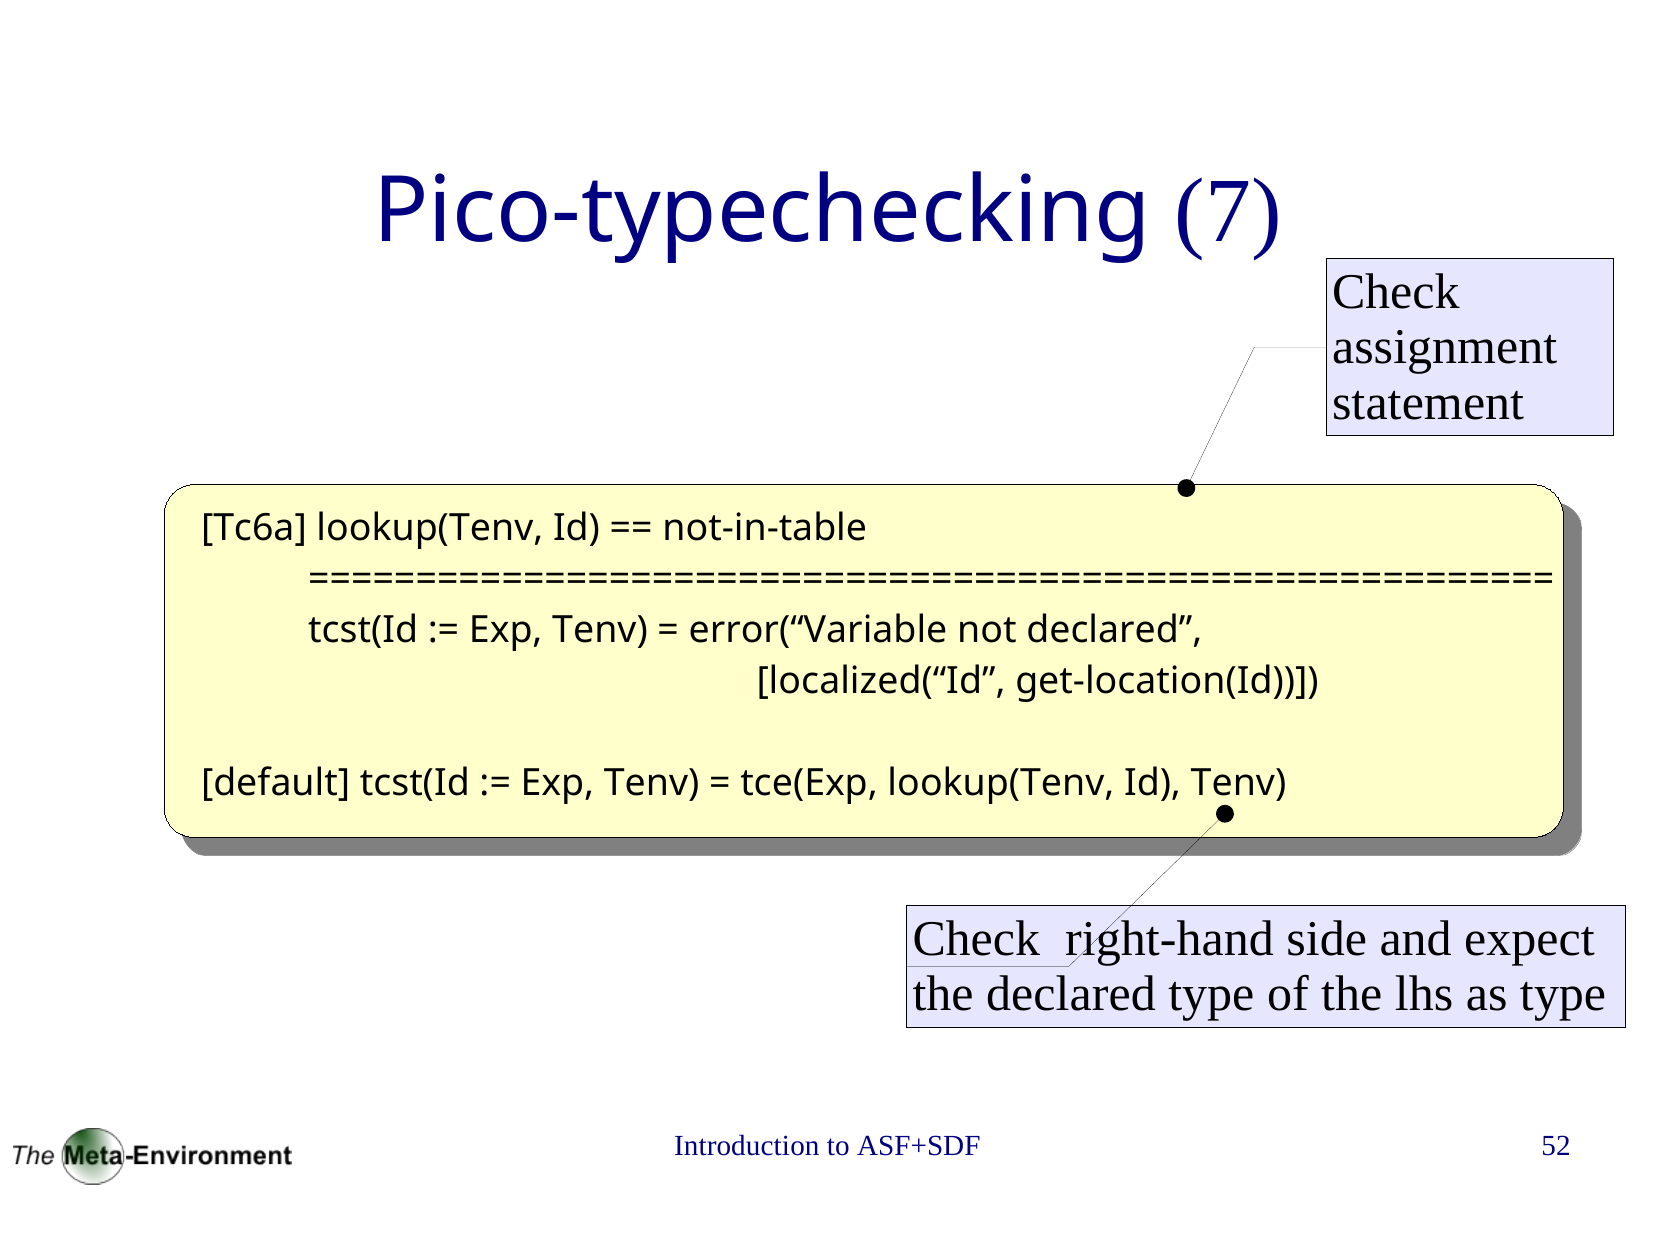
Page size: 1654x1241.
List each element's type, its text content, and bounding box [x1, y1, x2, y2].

text_box Check assignment statement [1326, 258, 1614, 436]
title Pico-typechecking (7) [121, 102, 1534, 311]
text_box Check right-hand side and expect the declared type of the lhs as type [906, 905, 1626, 1028]
text_box [164, 484, 1555, 837]
picture [13, 1128, 292, 1185]
text_box [Tc6a] lookup(Tenv, Id) == not-in-table ========================================================== tcst(Id := Exp, Tenv) = error(“Variable not declared”, [localized(“Id”, get-location(Id))]) [default] tcst(Id := Exp, Tenv) = tce(Exp, lookup(Tenv, Id), Tenv) [186, 493, 1615, 1031]
